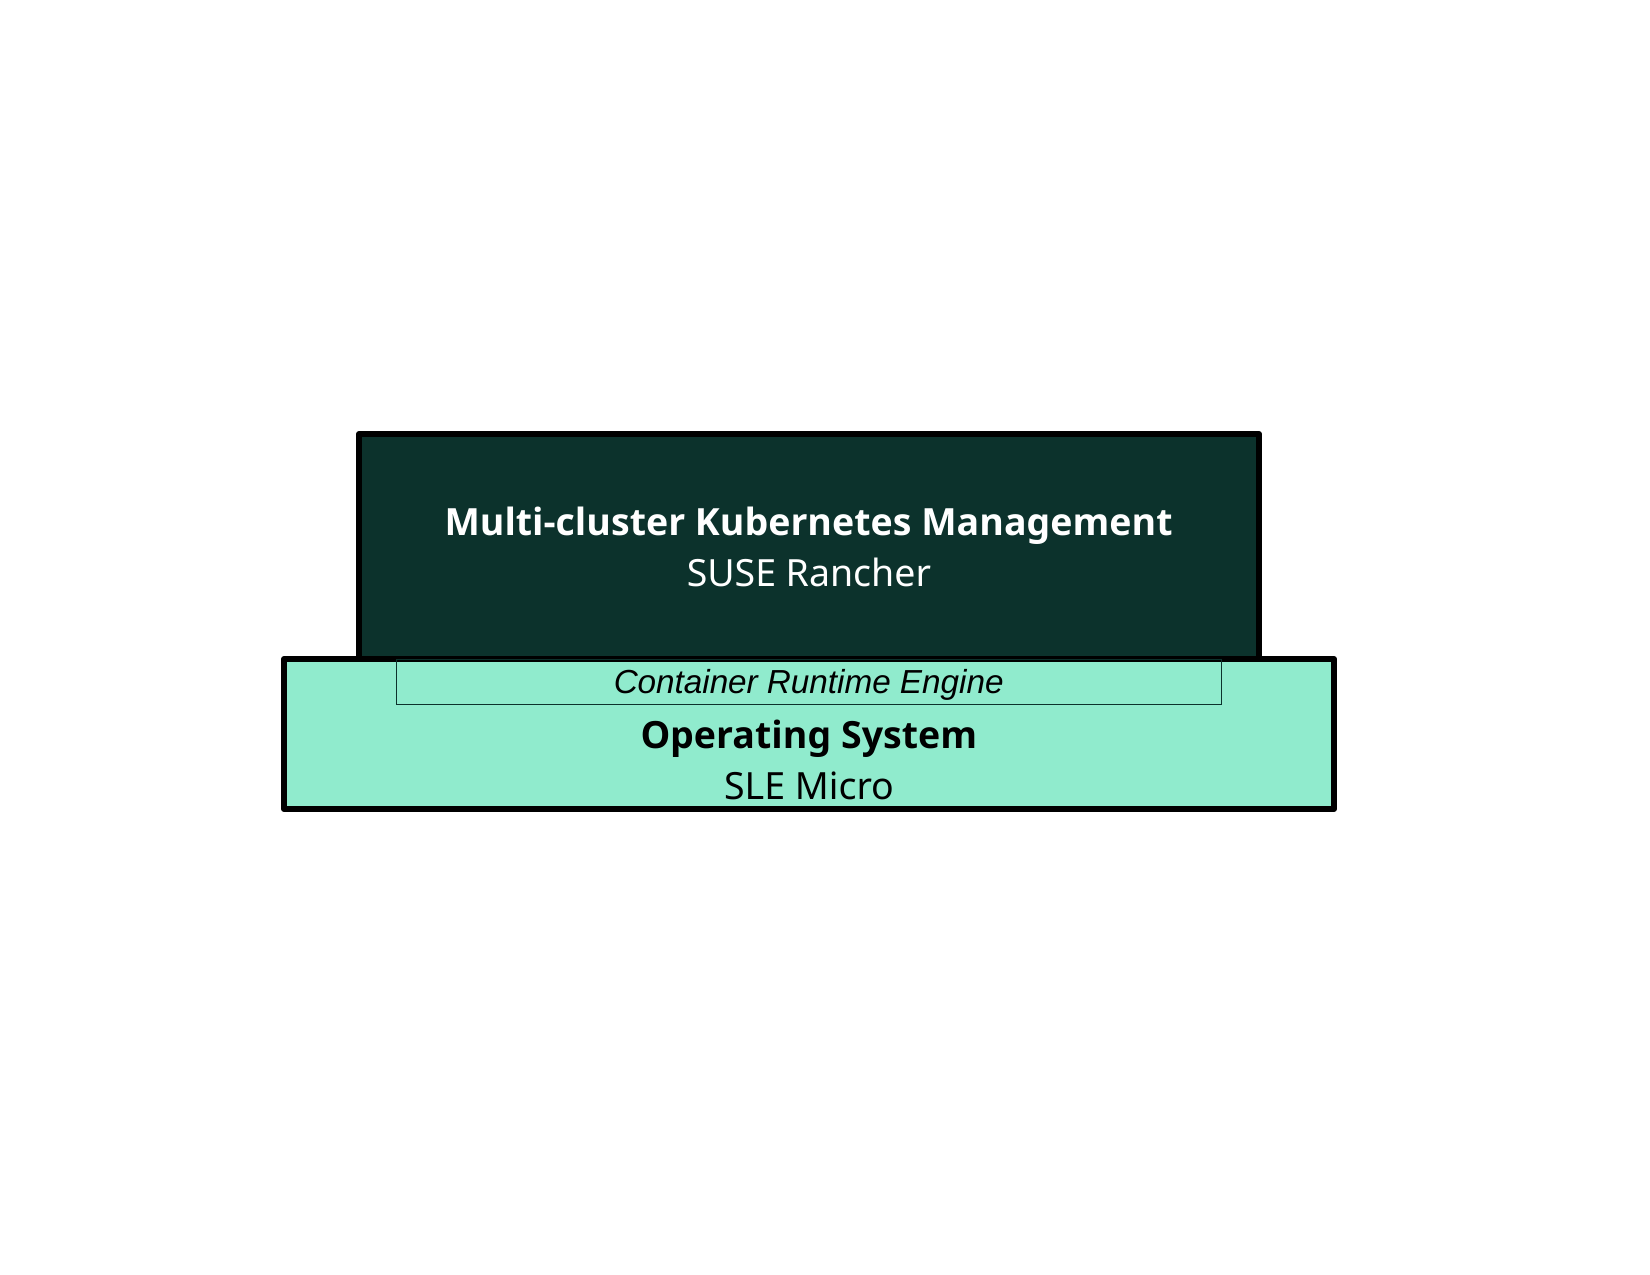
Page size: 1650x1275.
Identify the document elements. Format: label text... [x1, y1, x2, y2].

text_box Multi-cluster Kubernetes Management SUSE Rancher [359, 434, 1260, 660]
text_box Operating System SLE Micro [284, 659, 1335, 810]
text_box Container Runtime Engine [396, 659, 1222, 705]
